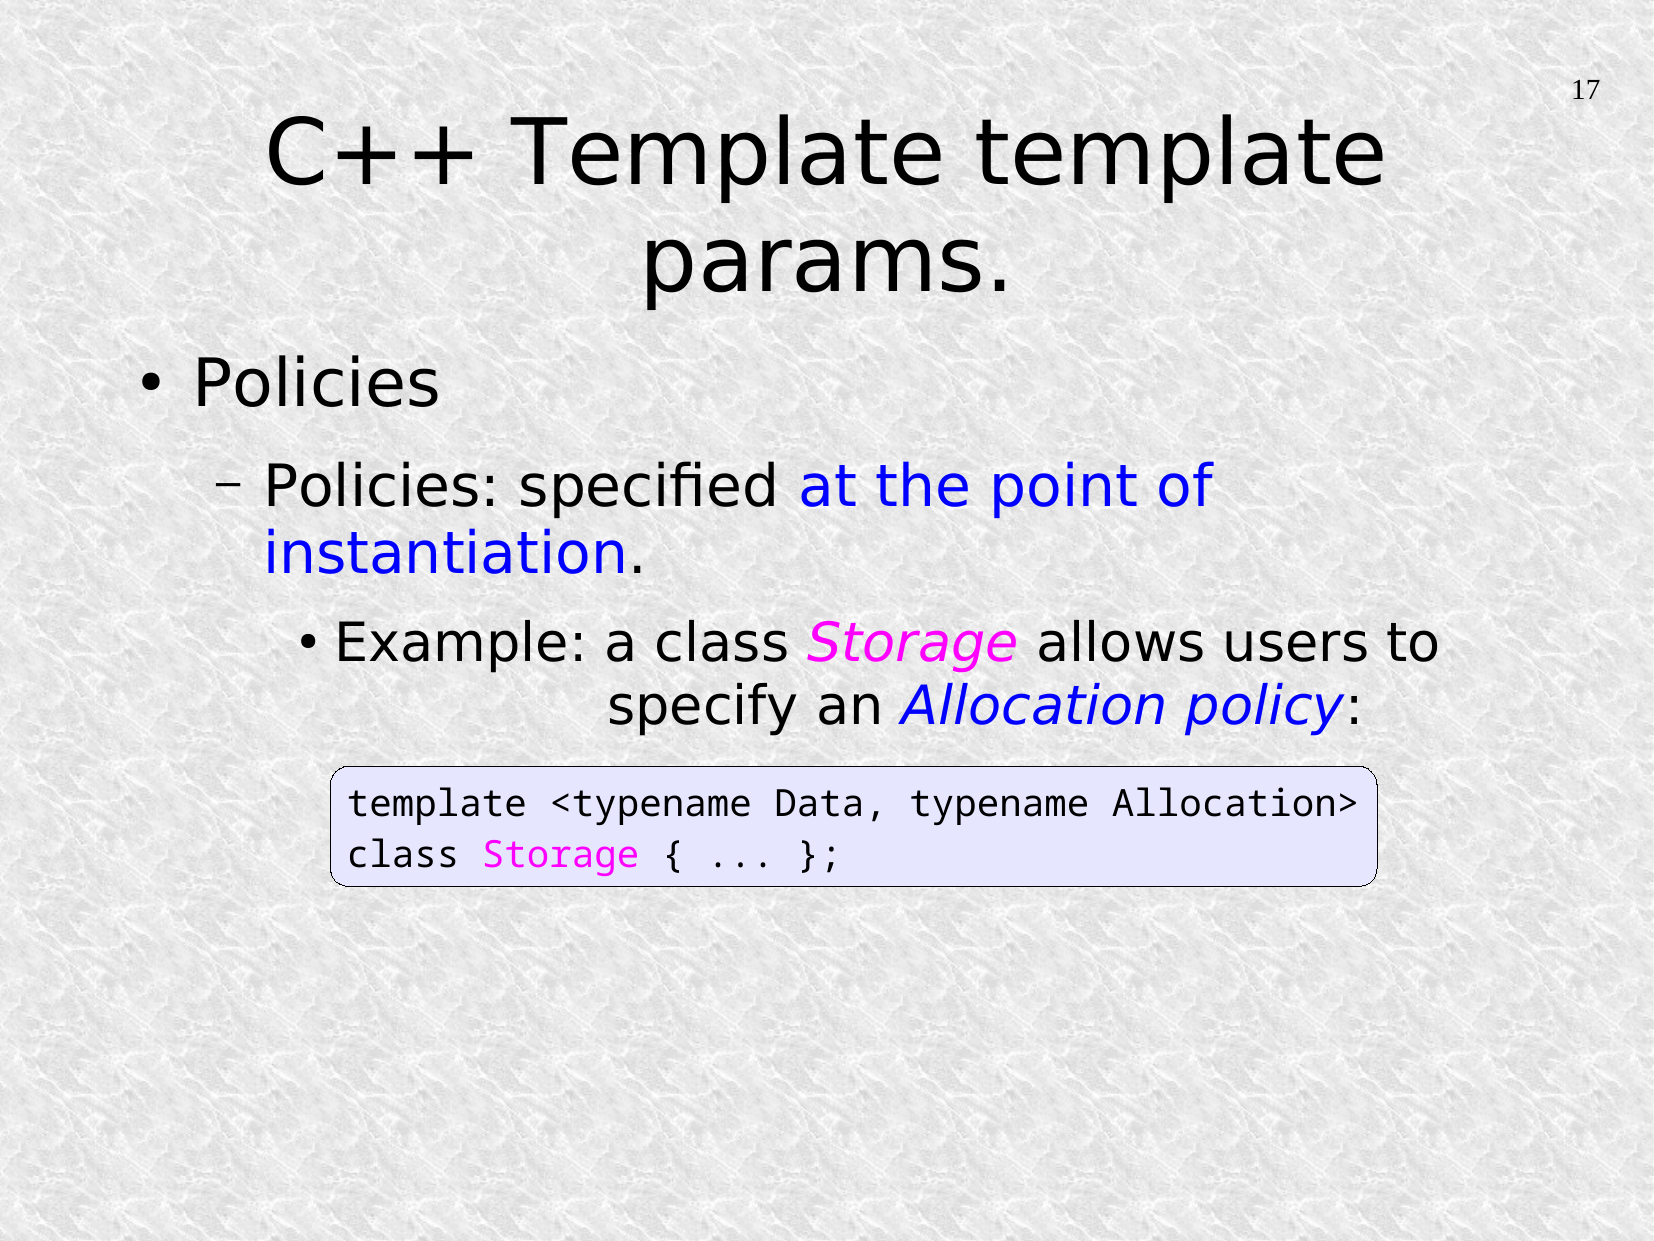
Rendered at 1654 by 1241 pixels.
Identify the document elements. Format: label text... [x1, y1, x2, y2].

list Policies Policies: specified at the point of instantiation. Example: a class Storage allows users to specify an Allocation policy: [121, 344, 1544, 1152]
text_box template <typename Data, typename Allocation> class Storage { ... }; [346, 776, 1360, 864]
picture [0, 0, 1654, 1241]
title C++ Template template params. [121, 99, 1534, 314]
